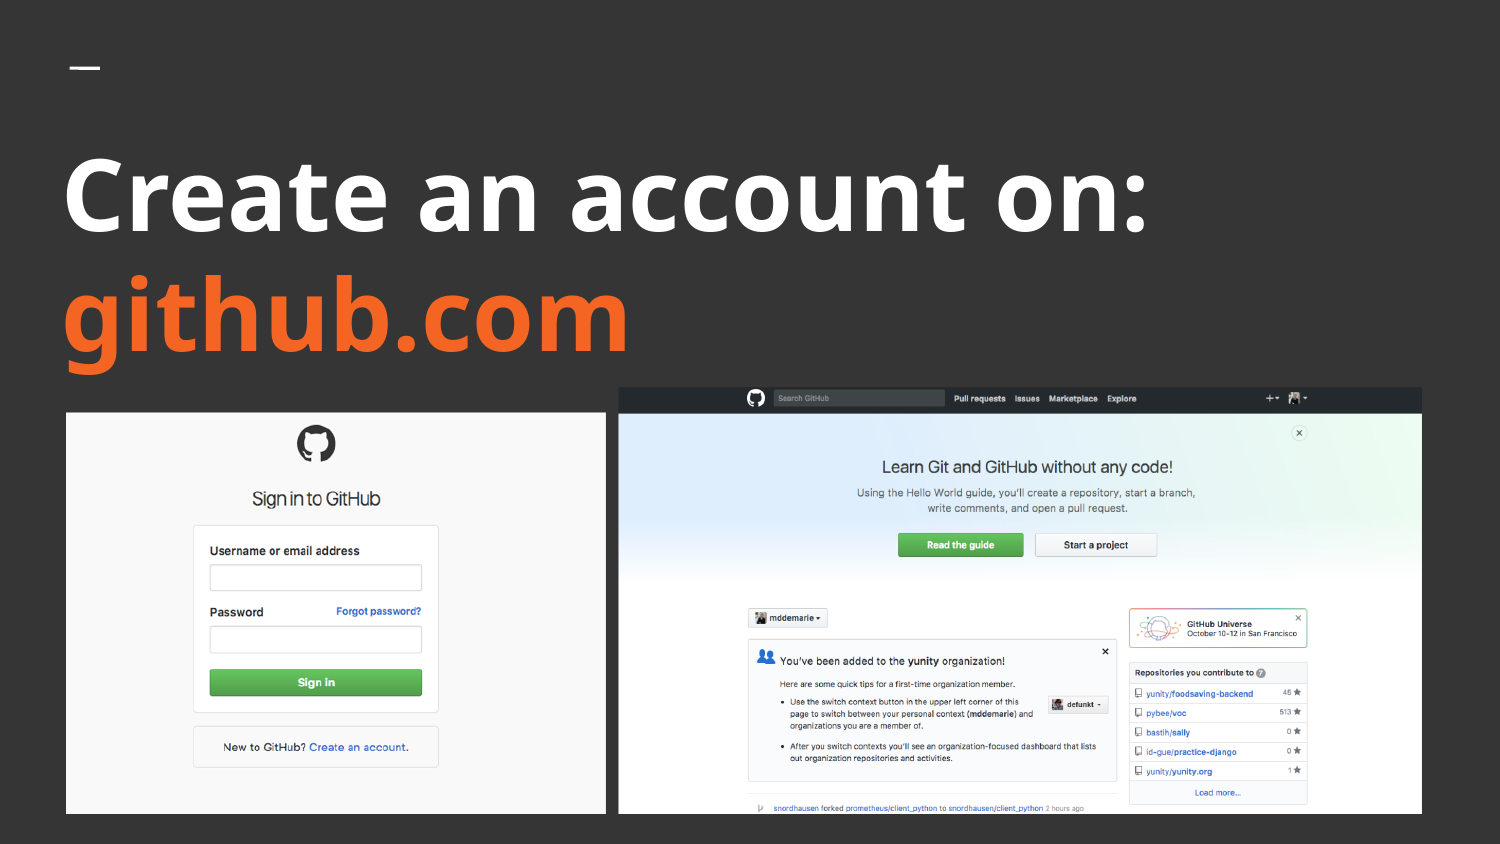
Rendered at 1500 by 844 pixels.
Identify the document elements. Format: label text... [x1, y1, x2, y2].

title Create an account on: github.com [46, 116, 1463, 746]
picture [618, 387, 1422, 814]
picture [66, 412, 606, 814]
